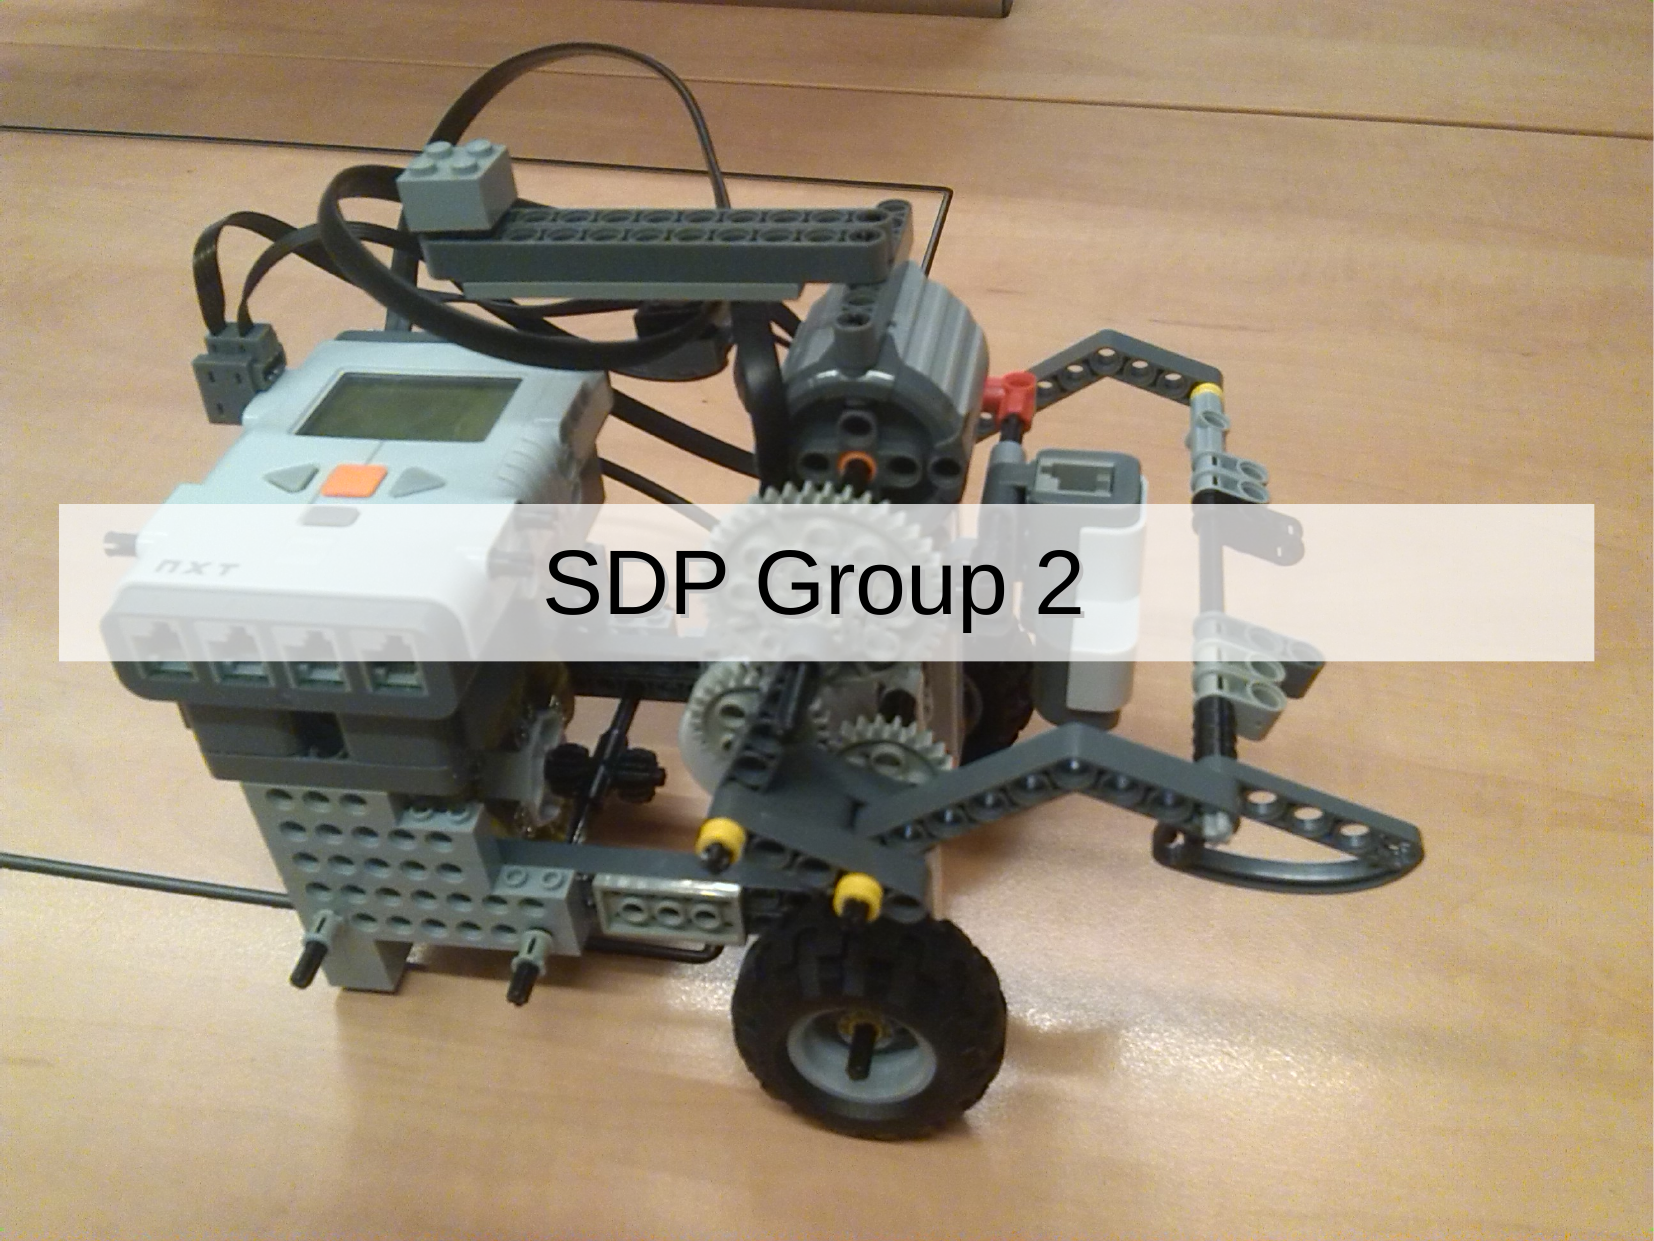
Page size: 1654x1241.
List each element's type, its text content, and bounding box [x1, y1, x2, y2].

title SDP Group 2 [59, 504, 1595, 662]
picture [0, 0, 1654, 1241]
